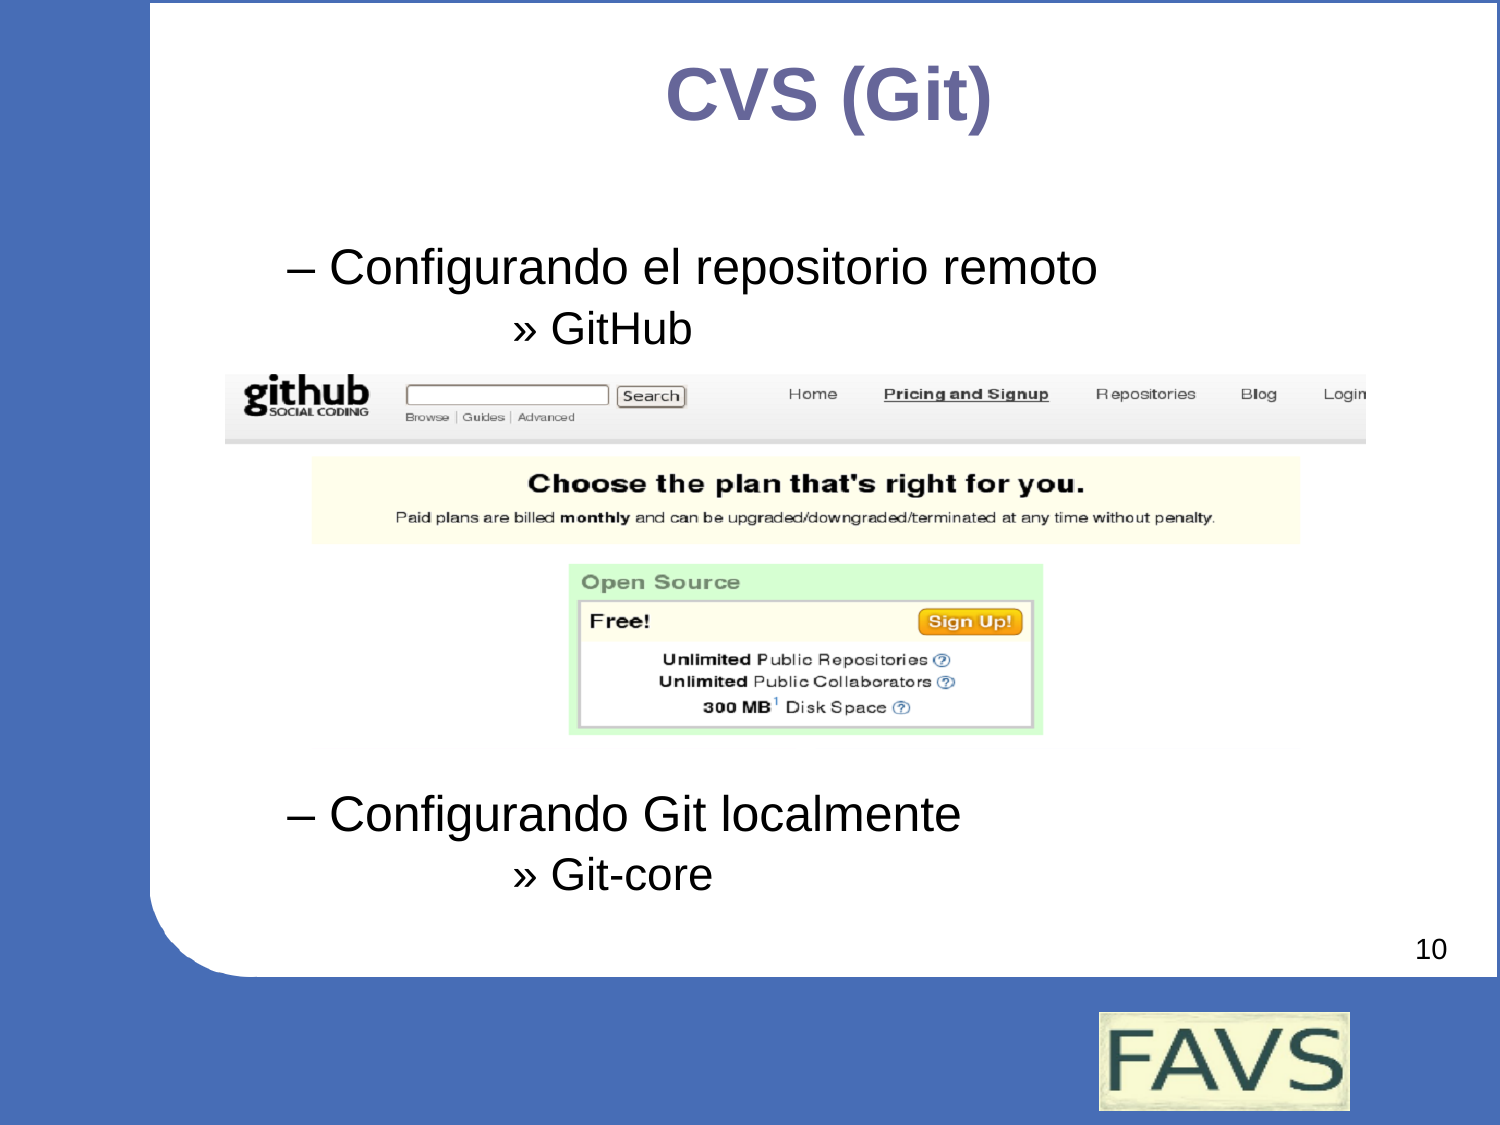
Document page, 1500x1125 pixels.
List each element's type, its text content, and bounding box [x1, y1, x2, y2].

title CVS (Git) [212, 24, 1447, 164]
subtitle Configurando el repositorio remoto GitHub Configurando Git localmente Git-core [212, 182, 1448, 918]
picture [0, 0, 1500, 1125]
